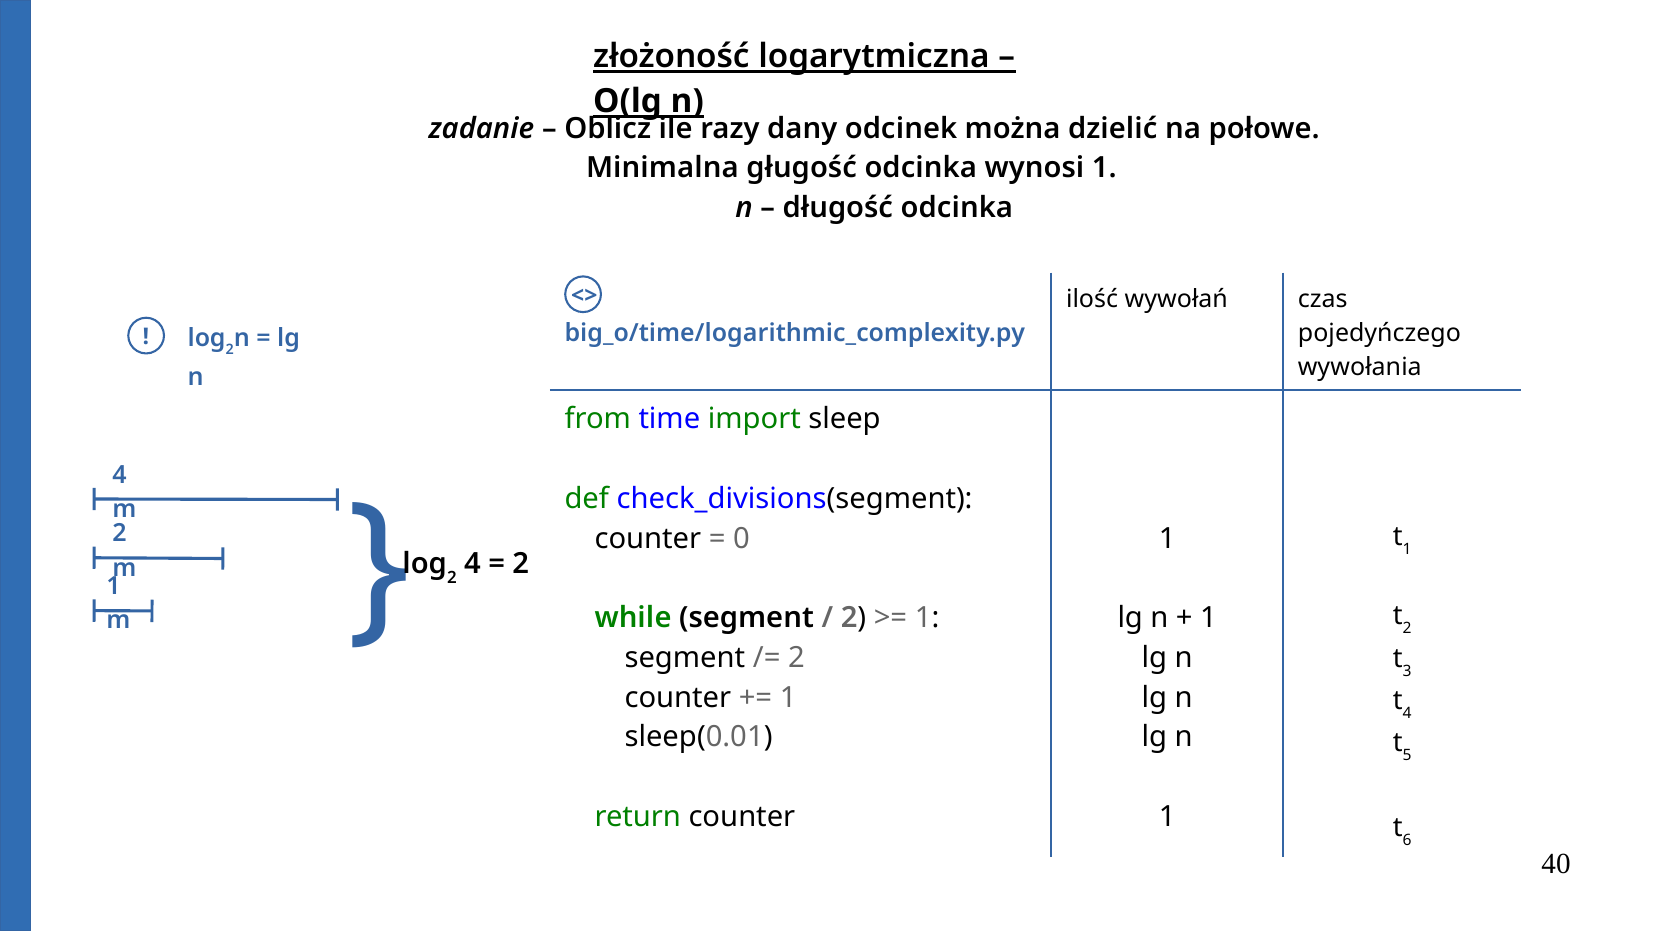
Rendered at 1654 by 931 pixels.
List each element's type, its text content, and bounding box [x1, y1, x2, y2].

table_cell 1 lg n + 1 lg n lg n lg n 1 [1052, 391, 1282, 857]
table_header big_o/time/logarithmic_complexity.py [550, 273, 1050, 389]
text_box 1 m [91, 560, 163, 607]
table_cell from time import sleep def check_divisions(segment): counter = 0 while (segment / 2) >= 1: segment /= 2 counter += 1 sleep(0.01) return counter [550, 391, 1050, 857]
table_header czas pojedyńczego wywołania [1284, 273, 1521, 389]
text_box ! [119, 312, 172, 359]
text_box } [332, 436, 397, 661]
text_box 4 m [97, 449, 169, 496]
text_box <> [556, 271, 613, 318]
text_box 2 m [97, 507, 169, 554]
text_box [0, 0, 31, 931]
text_box log2 4 = 2 [387, 535, 564, 593]
text_box zadanie – Oblicz ile razy dany odcinek można dzielić na połowe. Minimalna gługość odcinka wynosi 1. n – długość odcinka [413, 99, 1240, 225]
table_header ilość wywołań [1052, 273, 1282, 389]
text_box log2n = lg n [172, 312, 322, 364]
table_cell t1 t2 t3 t4 t5 t6 [1284, 391, 1521, 857]
text_box złożoność logarytmiczna – O(lg n) [578, 24, 1092, 99]
